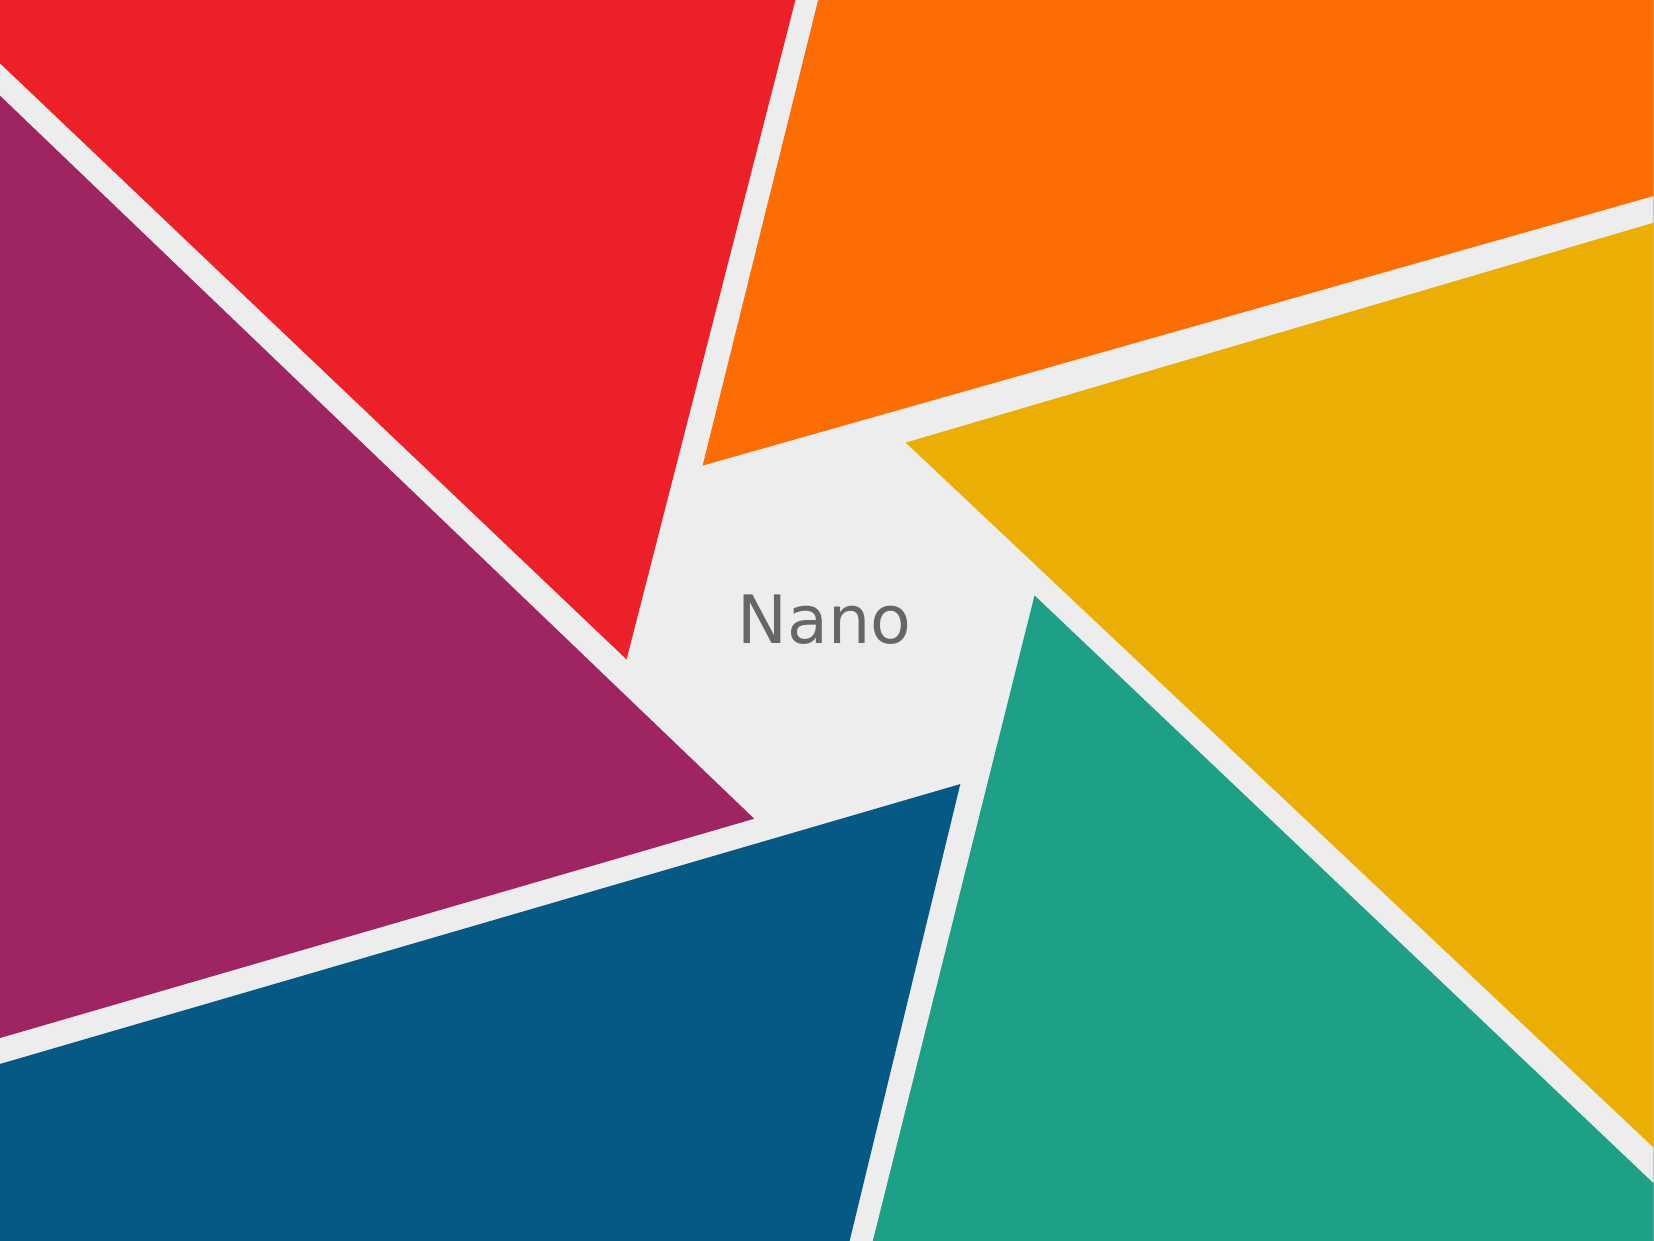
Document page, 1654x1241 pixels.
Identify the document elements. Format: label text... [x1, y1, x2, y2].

subtitle Nano [614, 418, 1035, 824]
